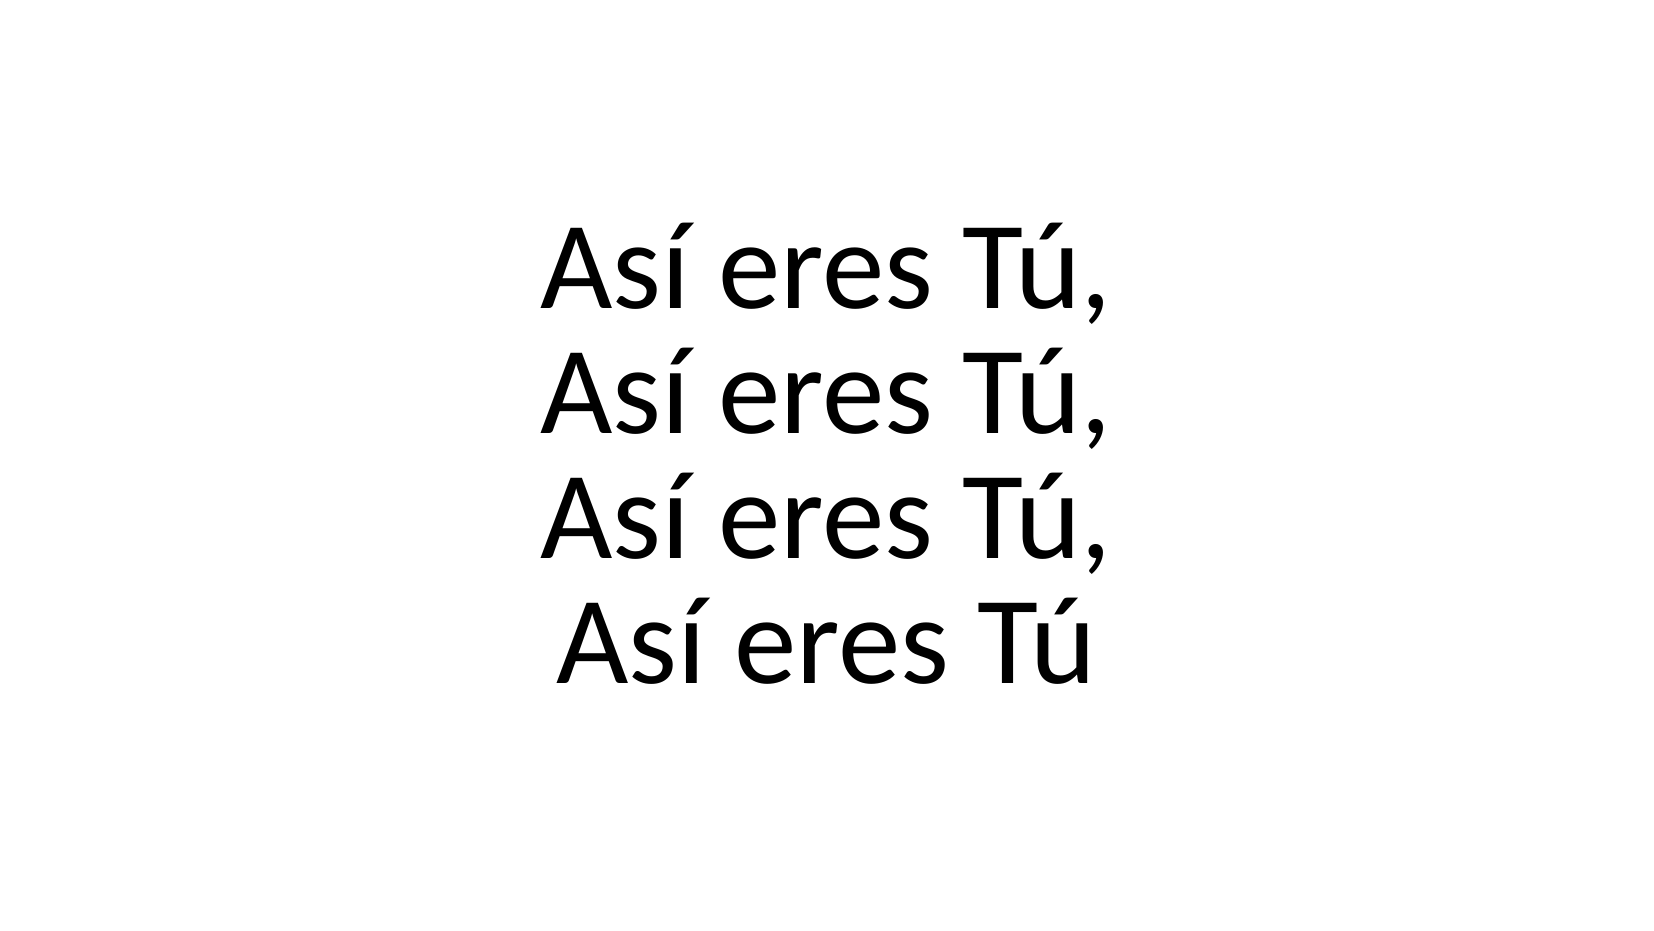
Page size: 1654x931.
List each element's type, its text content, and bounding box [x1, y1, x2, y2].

title Así eres Tú, Así eres Tú, Así eres Tú, Así eres Tú [0, 0, 1654, 931]
